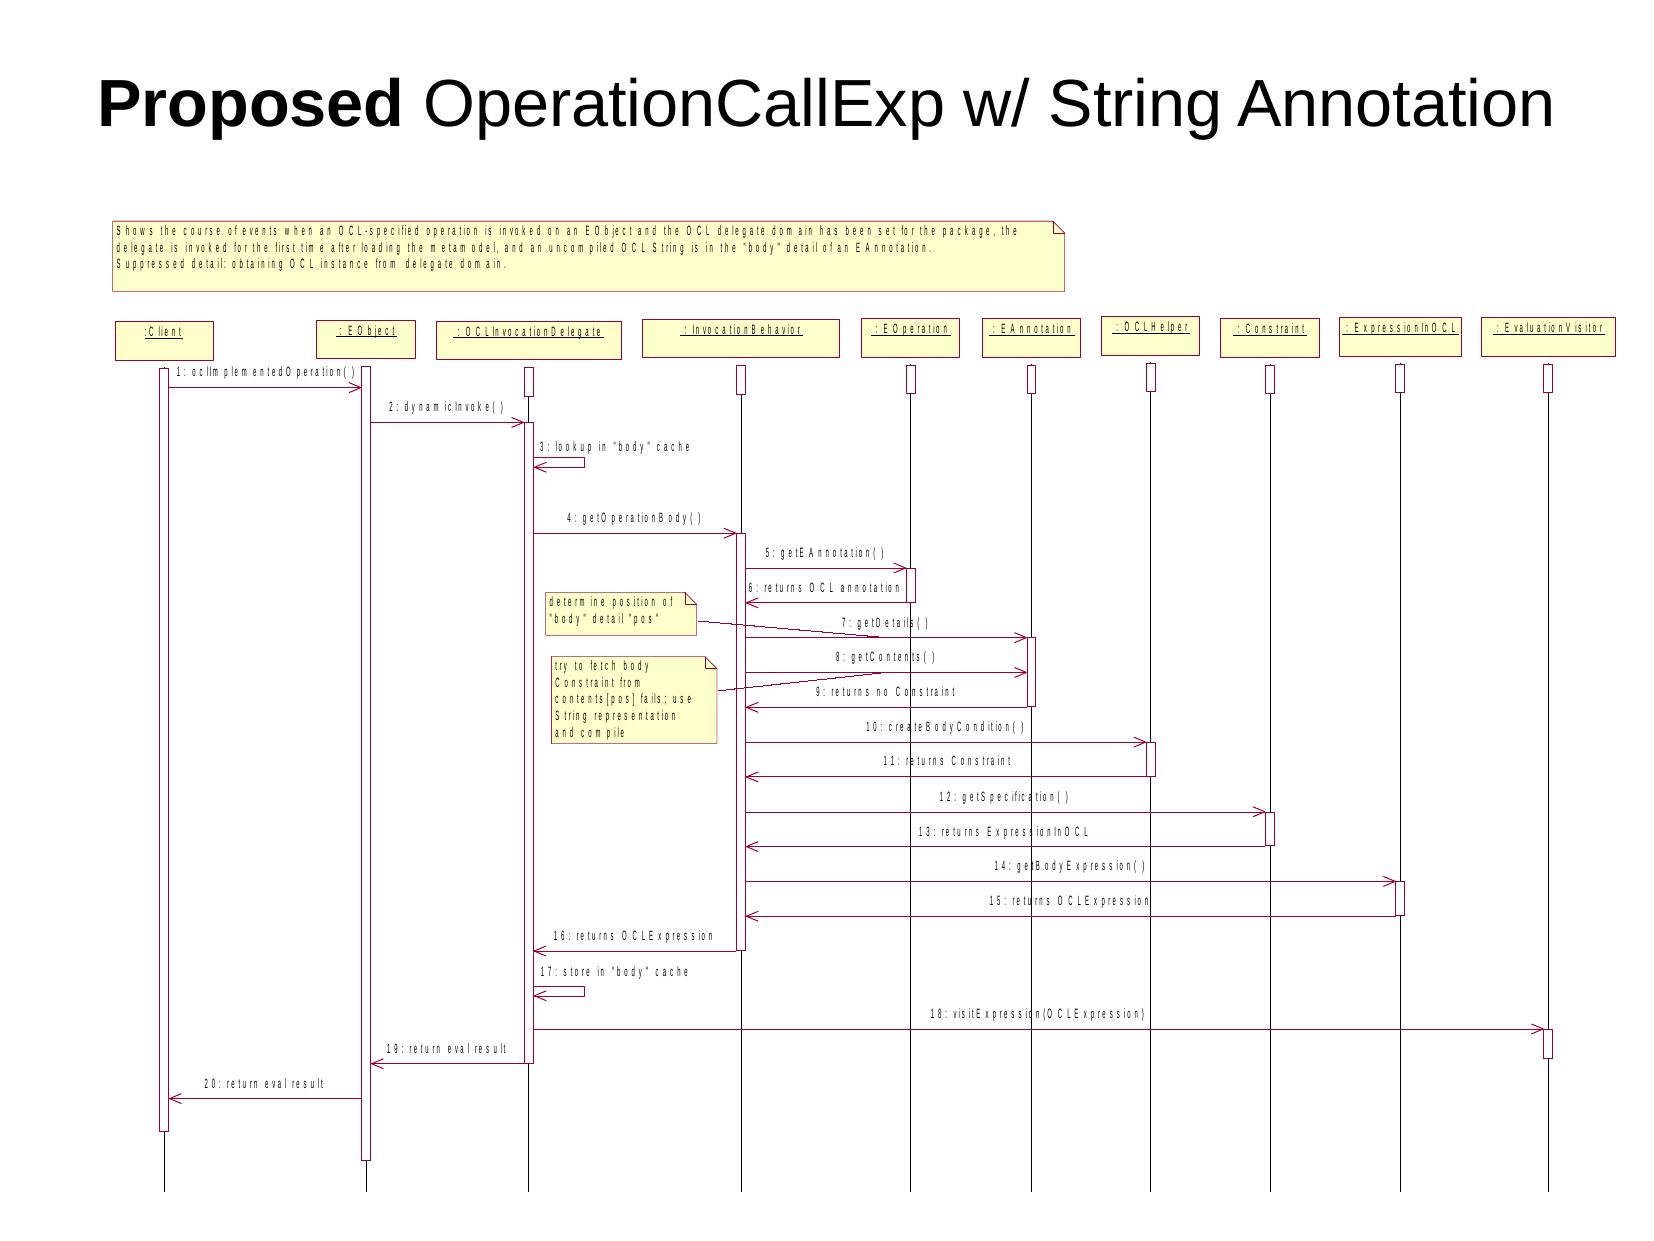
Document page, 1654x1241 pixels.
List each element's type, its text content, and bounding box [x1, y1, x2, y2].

title Proposed OperationCallExp w/ String Annotation [82, 56, 1571, 151]
picture [37, 171, 1654, 1241]
